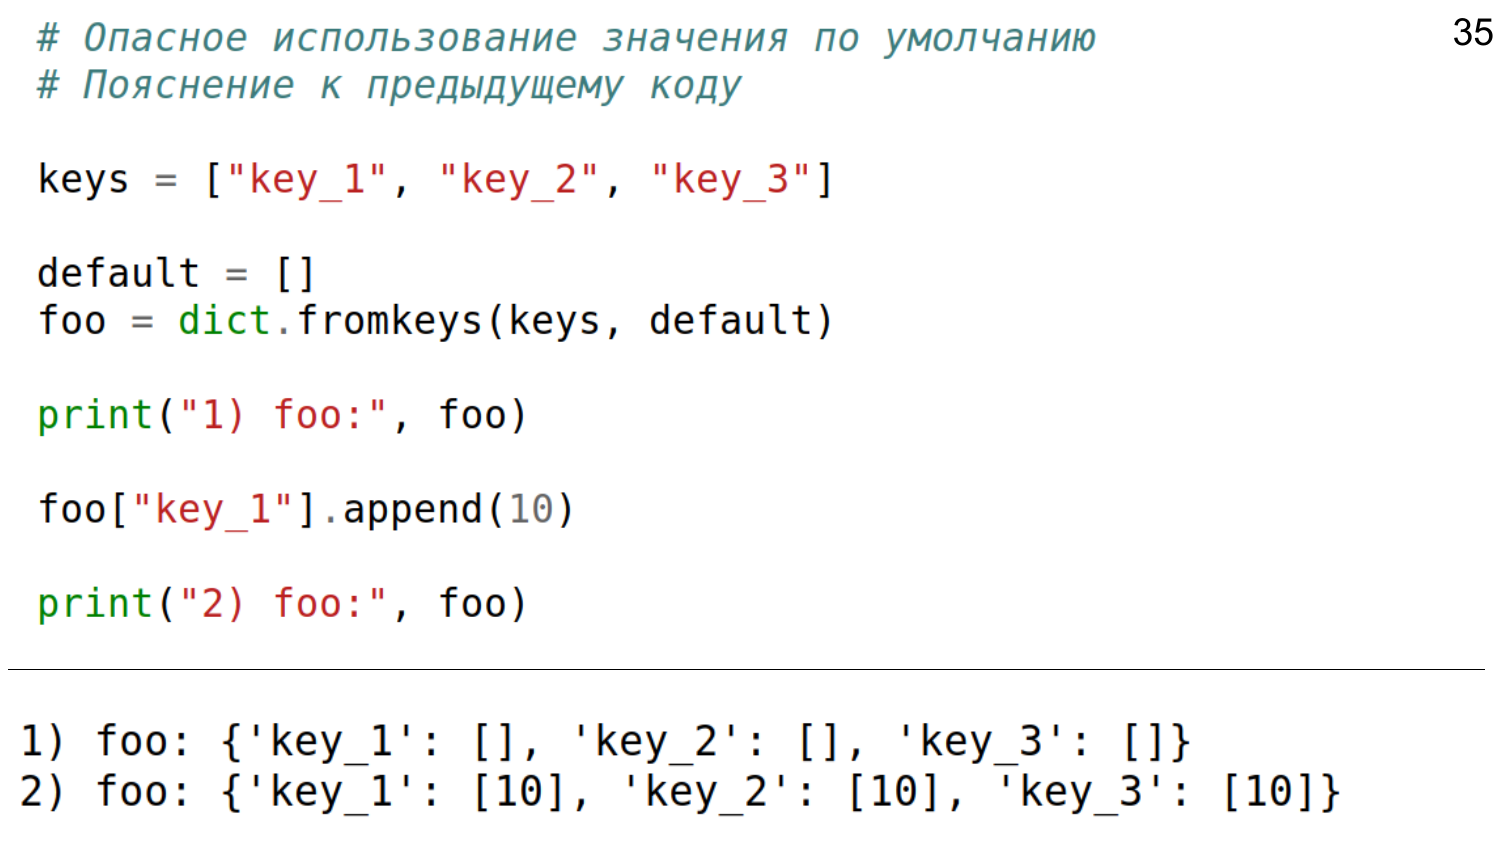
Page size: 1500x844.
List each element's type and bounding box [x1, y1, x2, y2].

picture [22, 8, 1117, 634]
picture [12, 708, 1349, 824]
